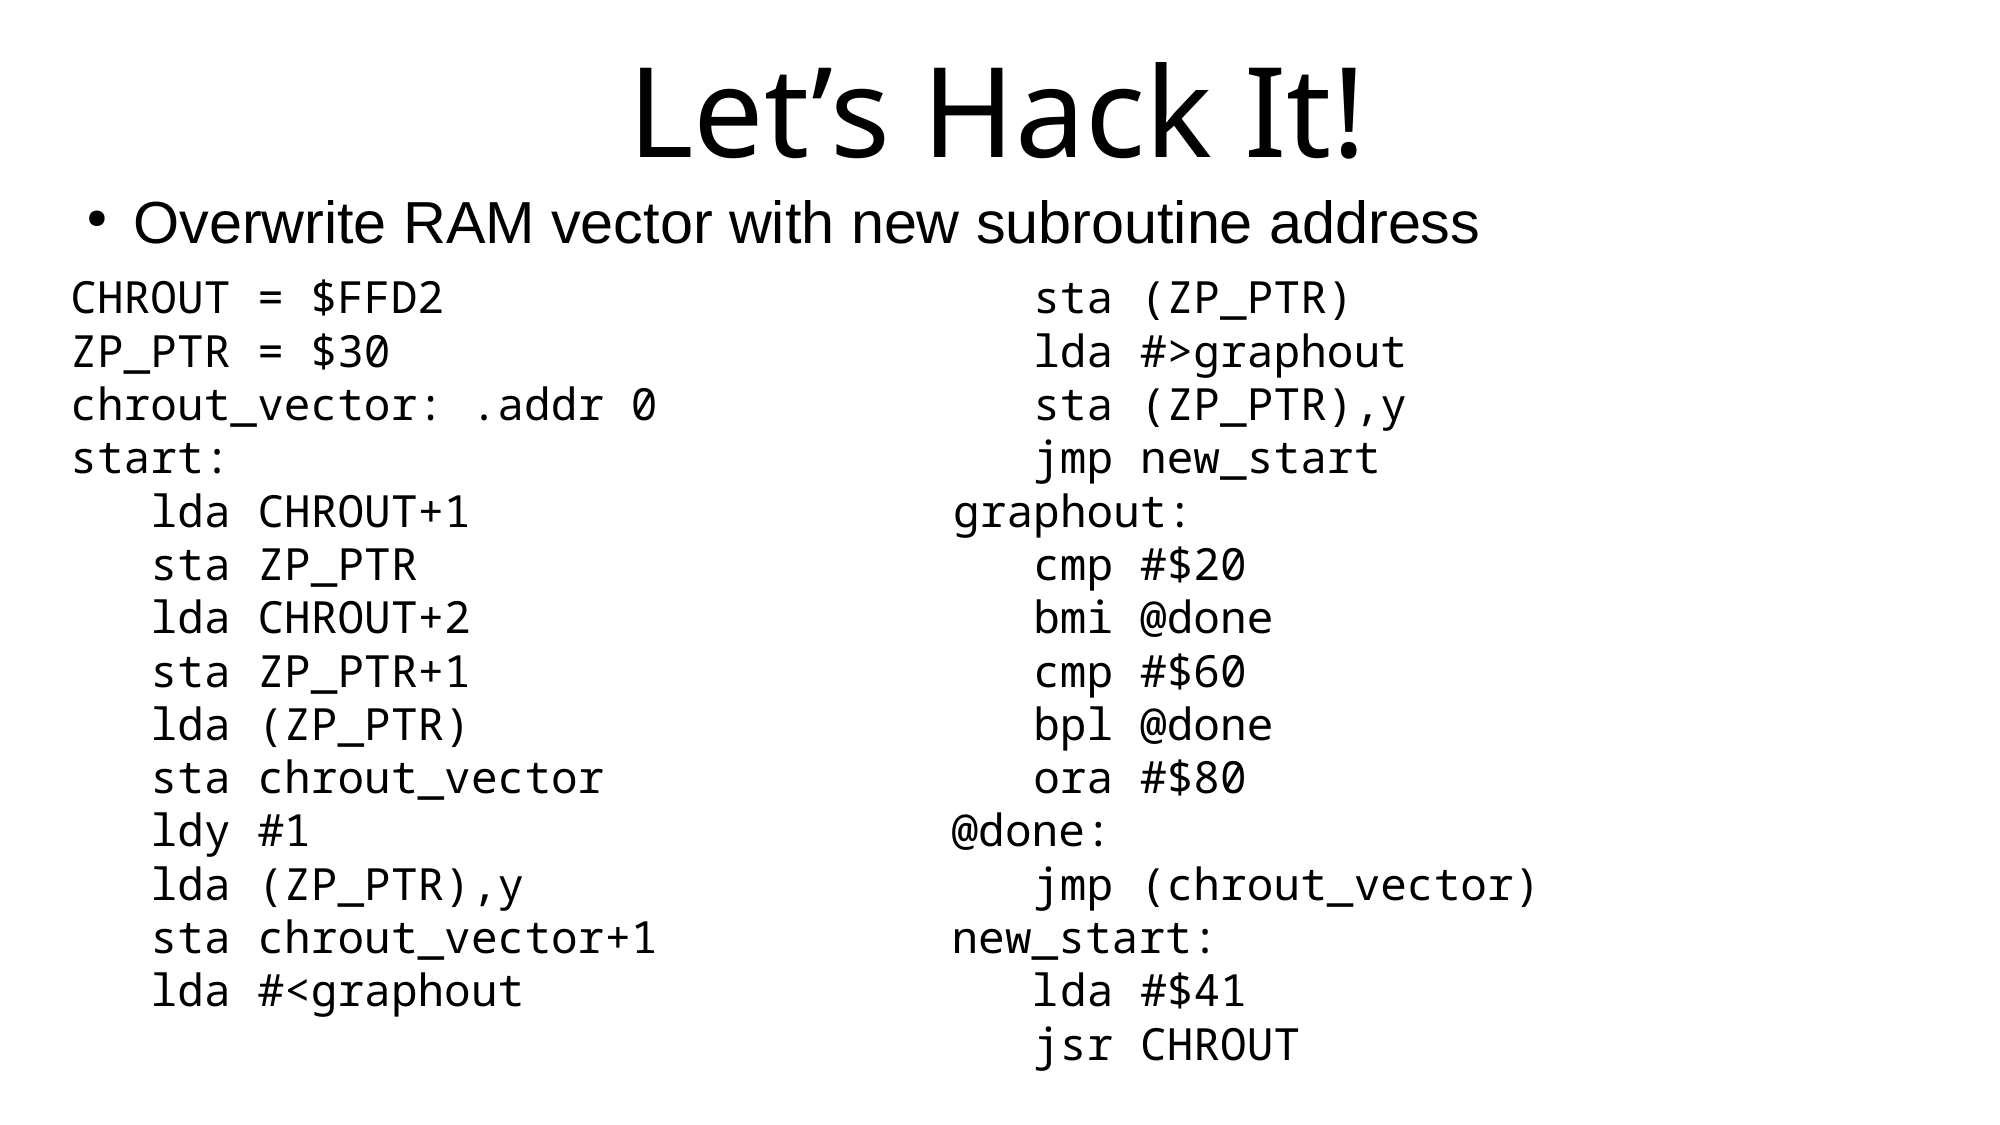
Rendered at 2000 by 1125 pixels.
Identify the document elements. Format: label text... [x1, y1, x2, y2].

list Overwrite RAM vector with new subroutine address CHROUT = $FFD2 sta (ZP_PTR) ZP_PTR = $30 lda #>graphout chrout_vector: .addr 0 sta (ZP_PTR),y start: jmp new_start lda CHROUT+1 graphout: sta ZP_PTR cmp #$20 lda CHROUT+2 bmi @done sta ZP_PTR+1 cmp #$60 lda (ZP_PTR) bpl @done sta chrout_vector ora #$80 ldy #1 @done: lda (ZP_PTR),y jmp (chrout_vector) sta chrout_vector+1 new_start: lda #<graphout lda #$41 jsr CHROUT [55, 177, 1977, 1086]
title Let’s Hack It! [30, 38, 1966, 195]
